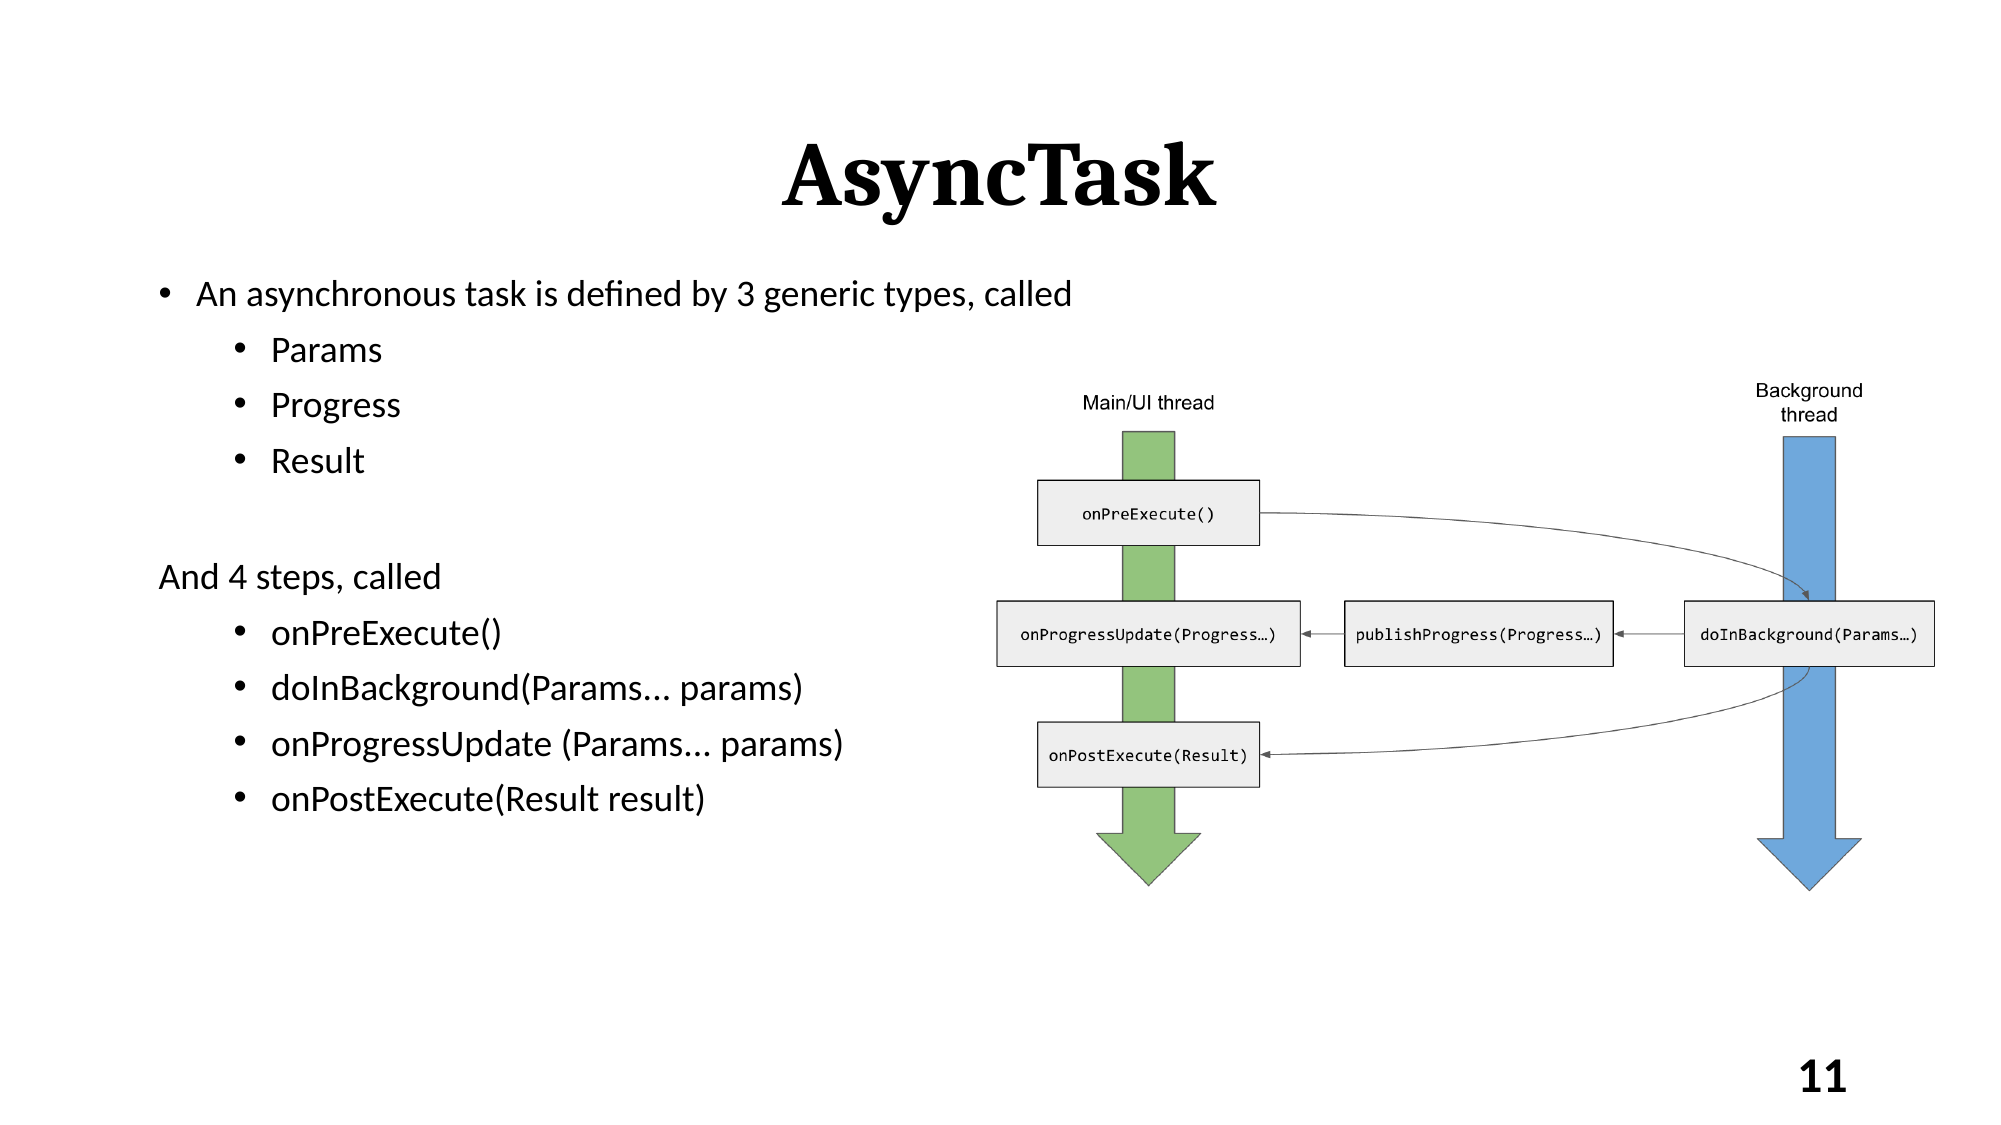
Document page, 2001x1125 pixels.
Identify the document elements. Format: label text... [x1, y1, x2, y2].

slide_number <number> [1412, 1042, 1863, 1103]
picture [981, 374, 1951, 903]
list An asynchronous task is defined by 3 generic types, called Params Progress Result And 4 steps, called onPreExecute() doInBackground(Params... params) onProgressUpdate (Params... params) onPostExecute(Result result) [143, 261, 1869, 991]
title AsyncTask [137, 59, 1863, 278]
